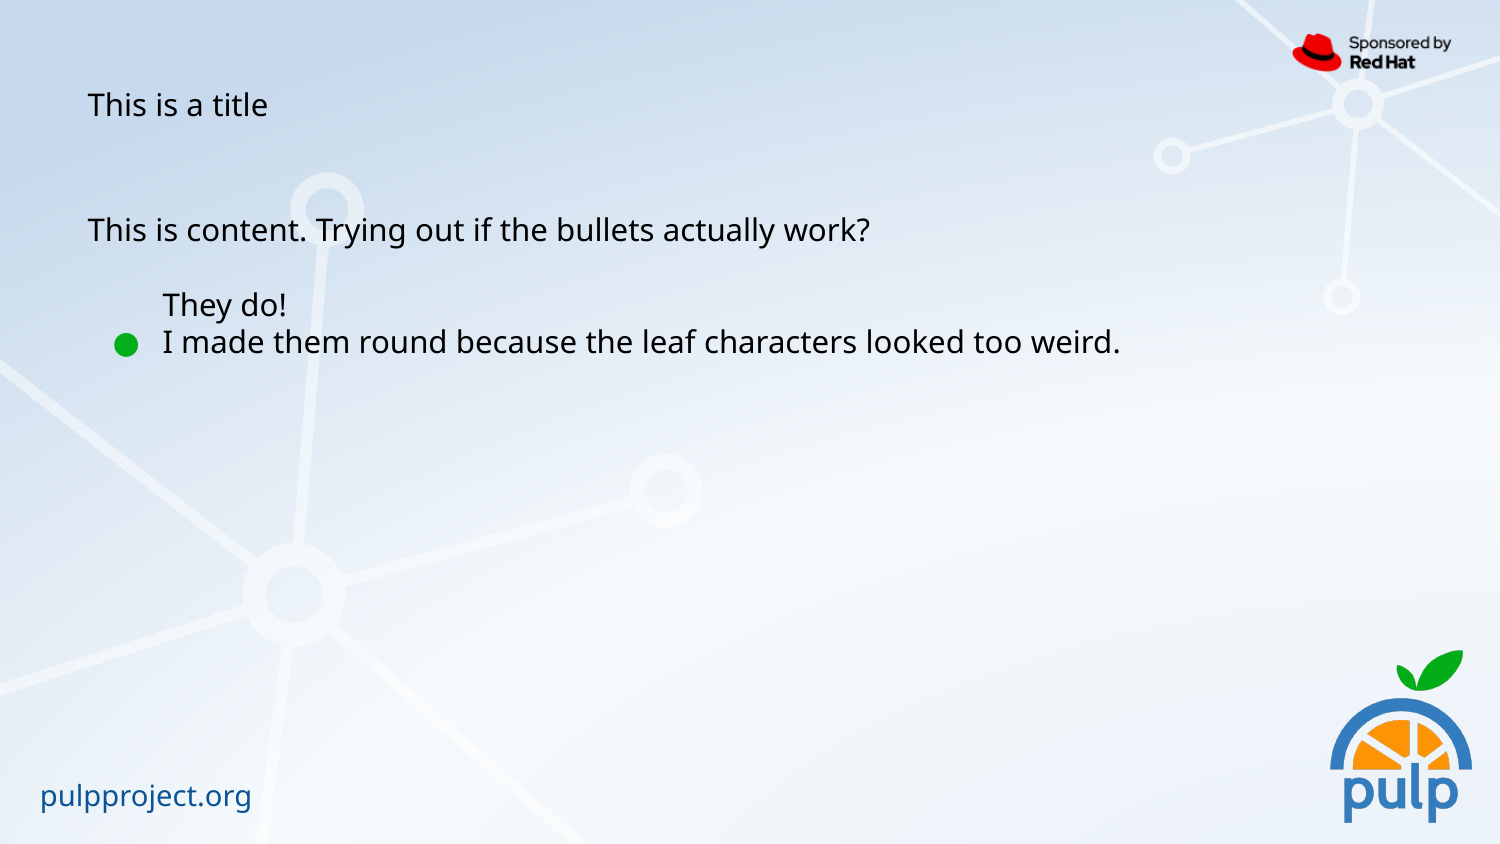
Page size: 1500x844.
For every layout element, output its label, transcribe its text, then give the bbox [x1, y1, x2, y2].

list This is content. Trying out if the bullets actually work? They do! I made them round because the leaf characters looked too weird. [74, 197, 1395, 687]
title This is a title [74, 33, 1425, 175]
picture [0, 0, 1500, 844]
